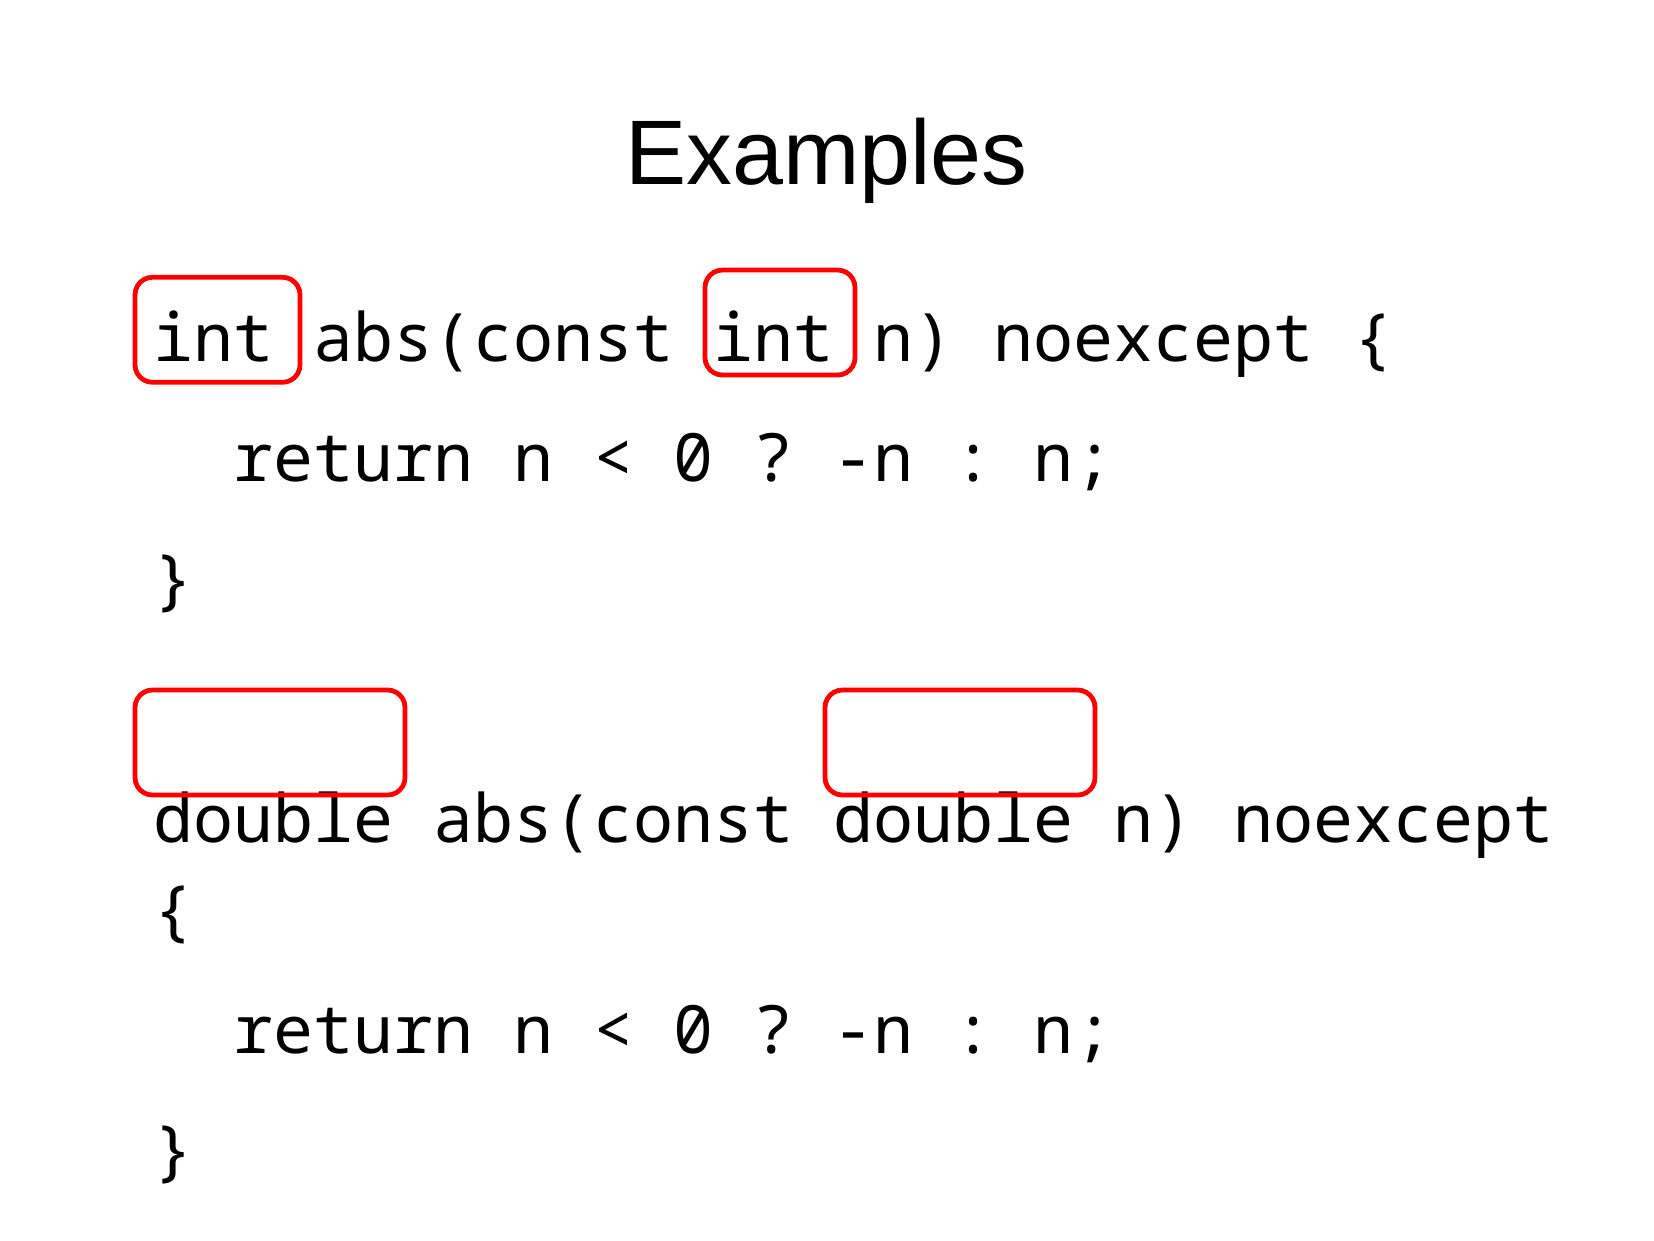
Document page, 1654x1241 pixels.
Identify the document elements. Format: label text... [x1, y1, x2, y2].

list int abs(const int n) noexcept { return n < 0 ? -n : n; } double abs(const double n) noexcept { return n < 0 ? -n : n; } [138, 290, 297, 379]
title Examples [82, 49, 1571, 257]
list int abs(const int n) noexcept { return n < 0 ? -n : n; } double abs(const double n) noexcept { return n < 0 ? -n : n; } [708, 290, 852, 372]
list int abs(const int n) noexcept { return n < 0 ? -n : n; } double abs(const double n) noexcept { return n < 0 ? -n : n; } [82, 290, 1571, 1201]
